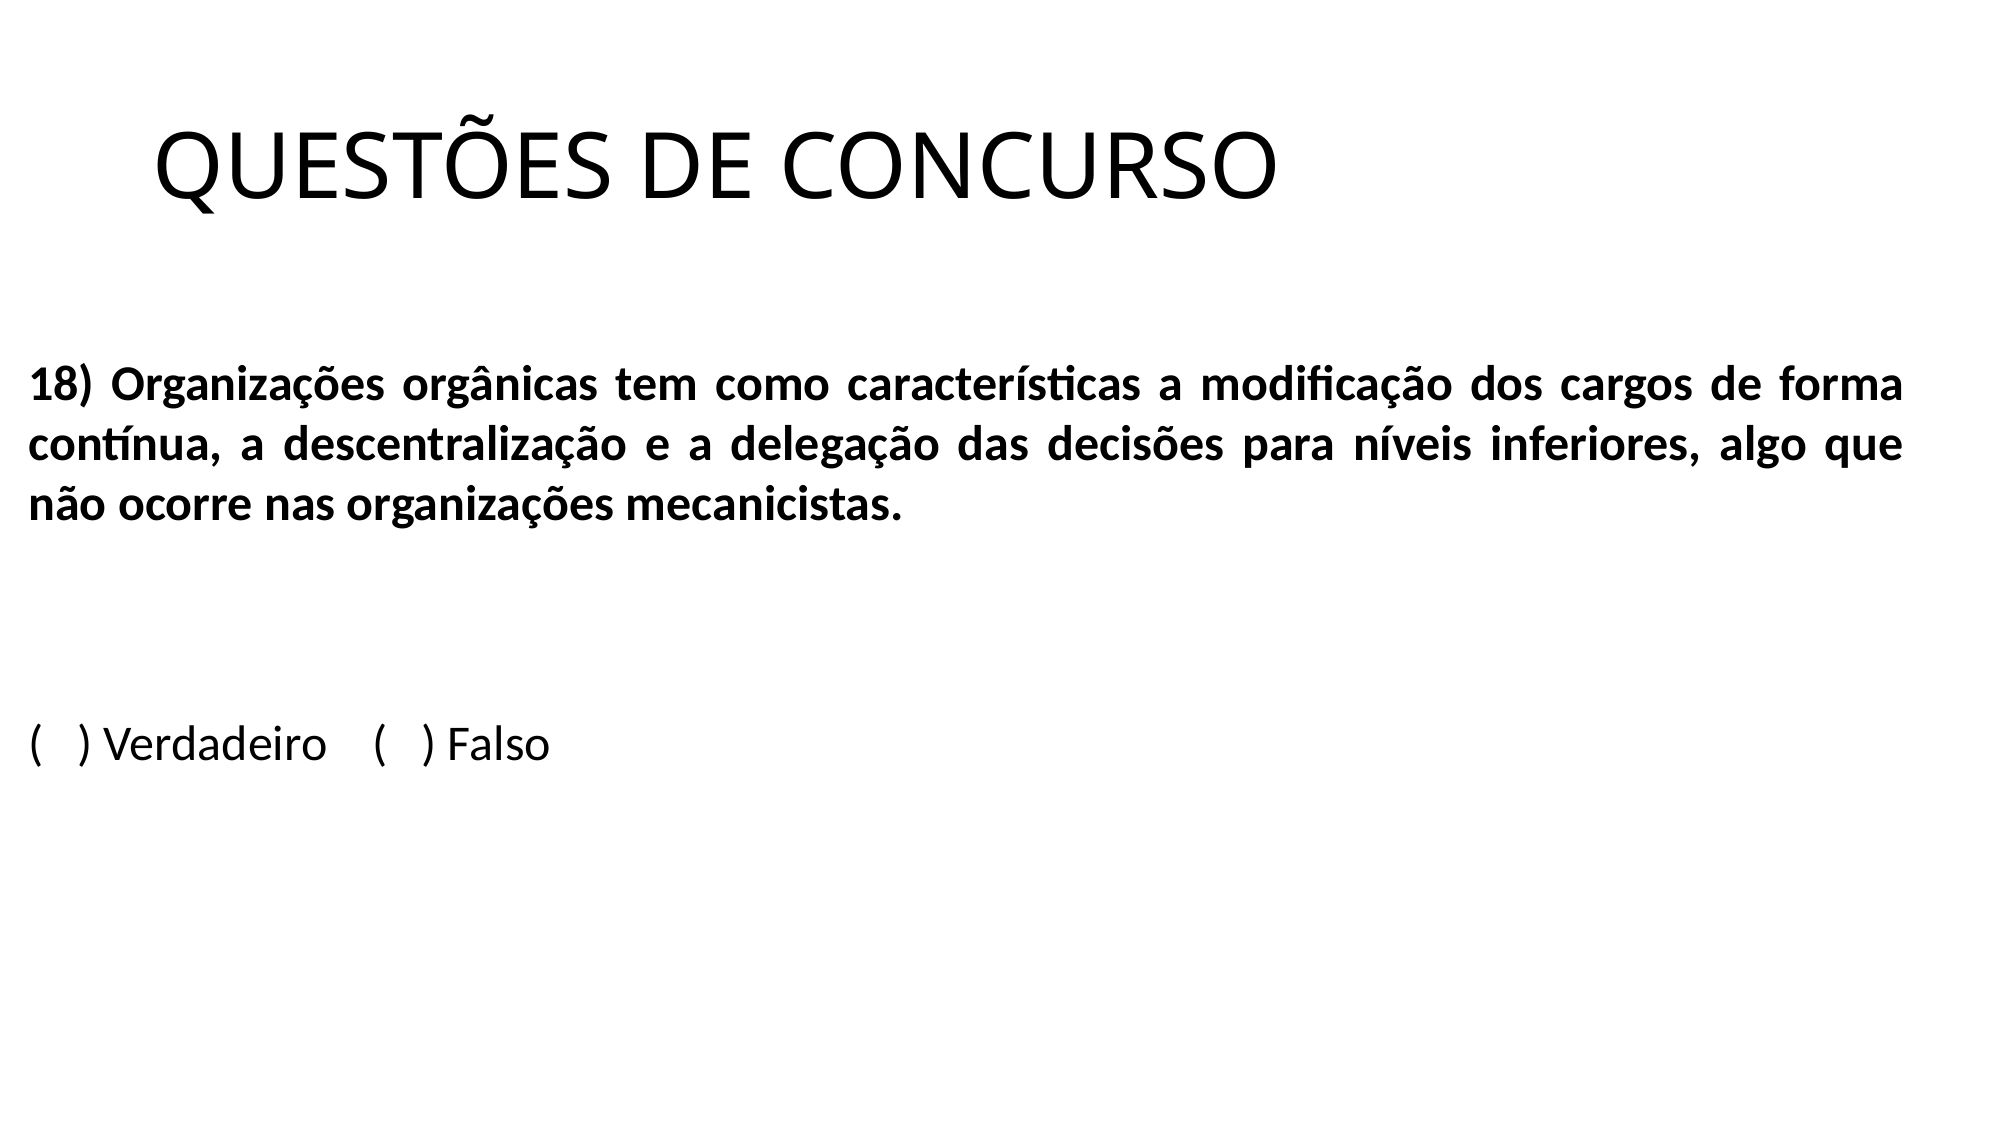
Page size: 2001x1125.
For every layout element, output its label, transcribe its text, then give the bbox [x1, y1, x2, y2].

list 18) Organizações orgânicas tem como características a modificação dos cargos de forma contínua, a descentralização e a delegação das decisões para níveis inferiores, algo que não ocorre nas organizações mecanicistas. ( ) Verdadeiro ( ) Falso [13, 342, 1921, 1035]
title QUESTÕES DE CONCURSO [137, 59, 1863, 278]
